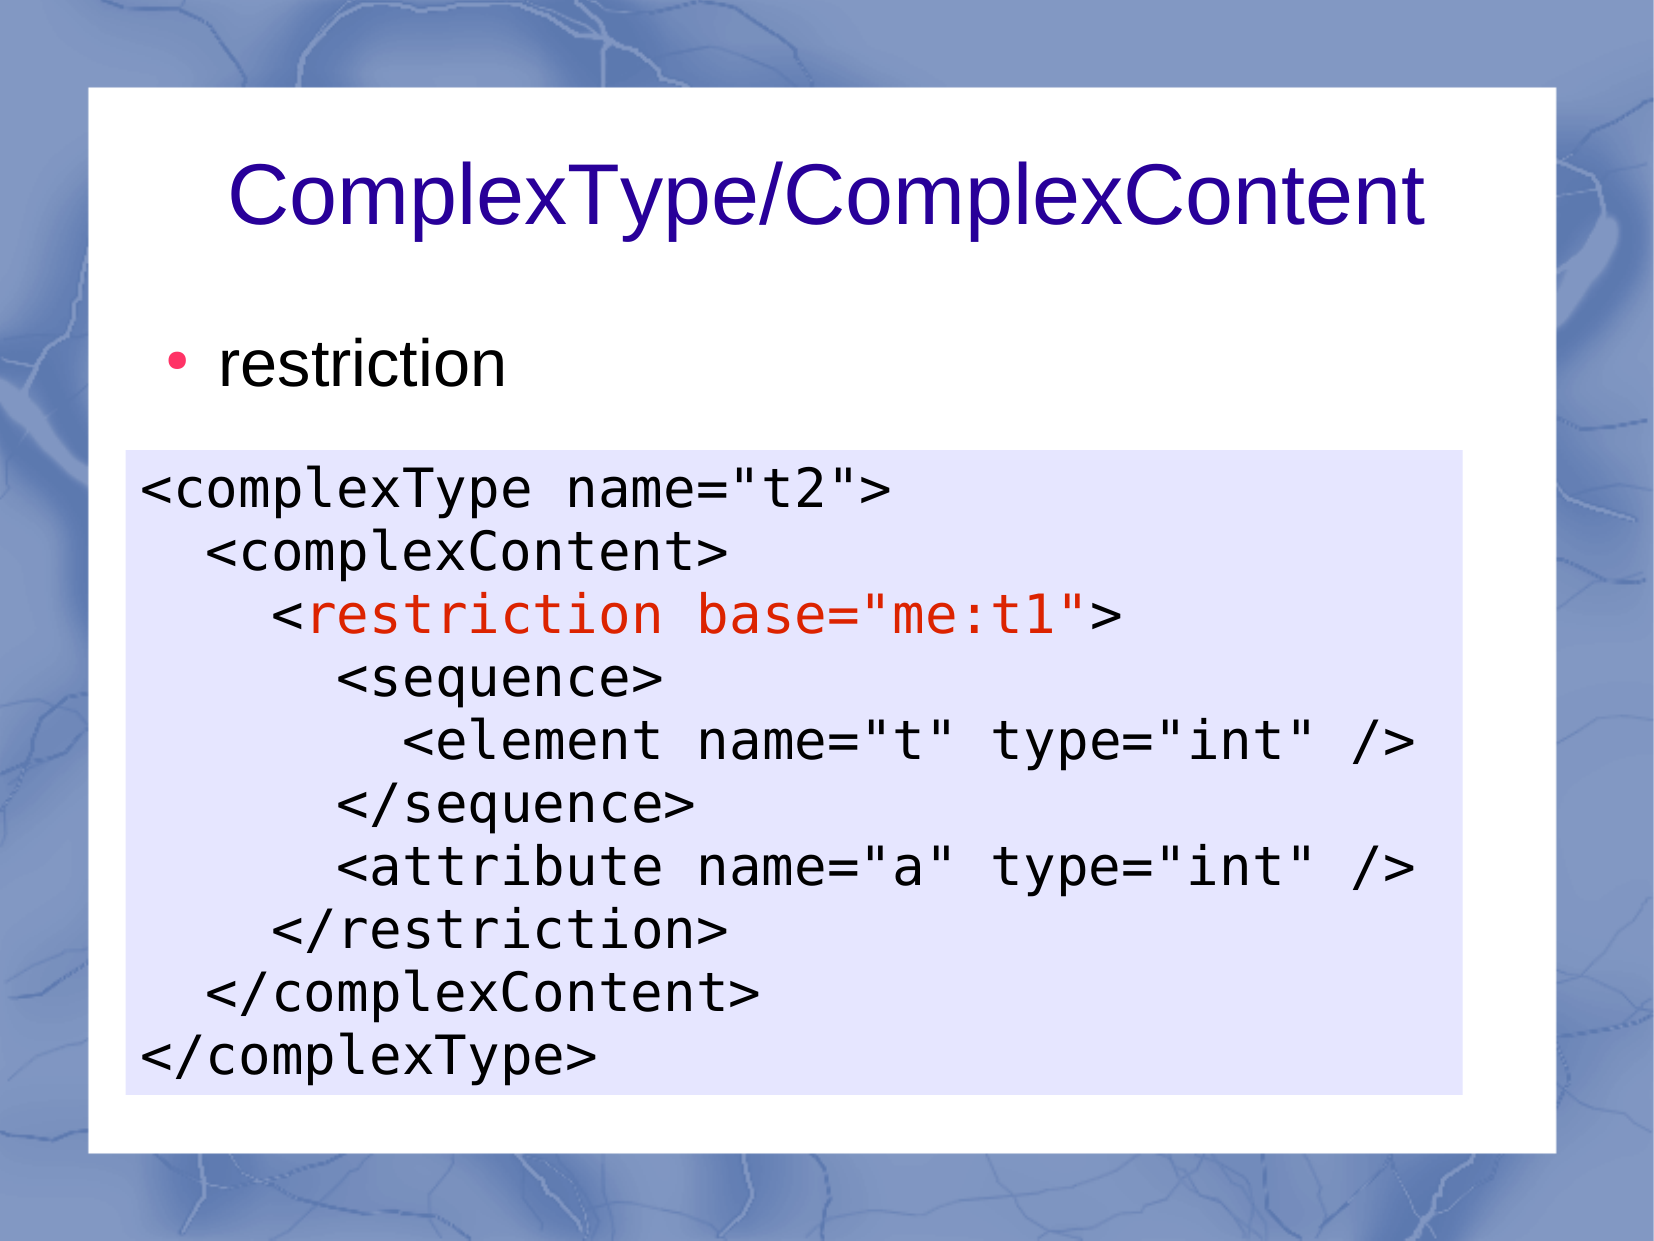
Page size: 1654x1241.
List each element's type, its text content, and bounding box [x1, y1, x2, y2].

title ComplexType/ComplexContent [118, 90, 1536, 298]
text_box <complexType name="t2"> <complexContent> <restriction base="me:t1"> <sequence> <element name="t" type="int" /> </sequence> <attribute name="a" type="int" /> </restriction> </complexContent> </complexType> [125, 450, 1463, 1095]
picture [0, 0, 1654, 1241]
list restriction [147, 325, 1506, 1232]
